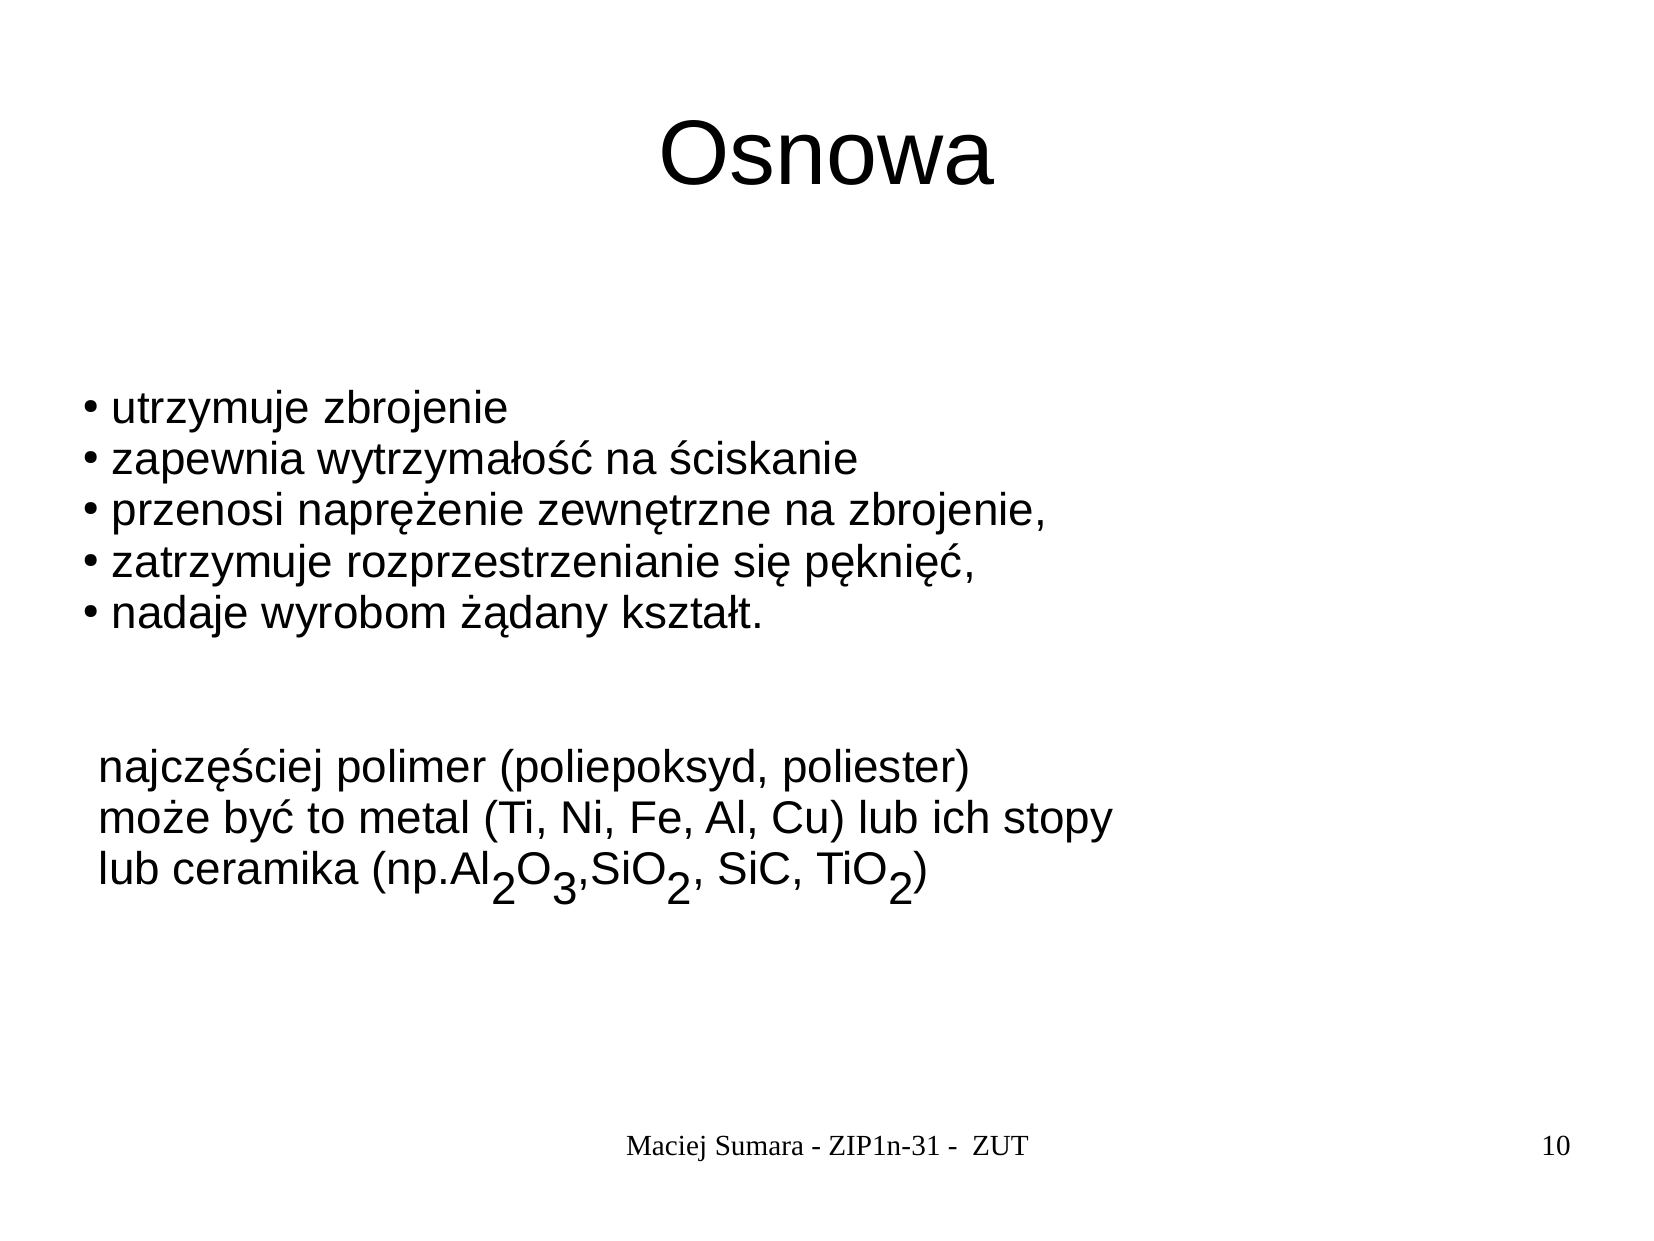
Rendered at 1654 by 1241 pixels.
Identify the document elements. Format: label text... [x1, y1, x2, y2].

subtitle utrzymuje zbrojenie zapewnia wytrzymałość na ściskanie przenosi naprężenie zewnętrzne na zbrojenie, zatrzymuje rozprzestrzenianie się pęknięć, nadaje wyrobom żądany kształt. najczęściej polimer (poliepoksyd, poliester) może być to metal (Ti, Ni, Fe, Al, Cu) lub ich stopy lub ceramika (np.Al2O3,SiO2, SiC, TiO2) [82, 297, 1571, 1102]
title Osnowa [82, 56, 1571, 250]
